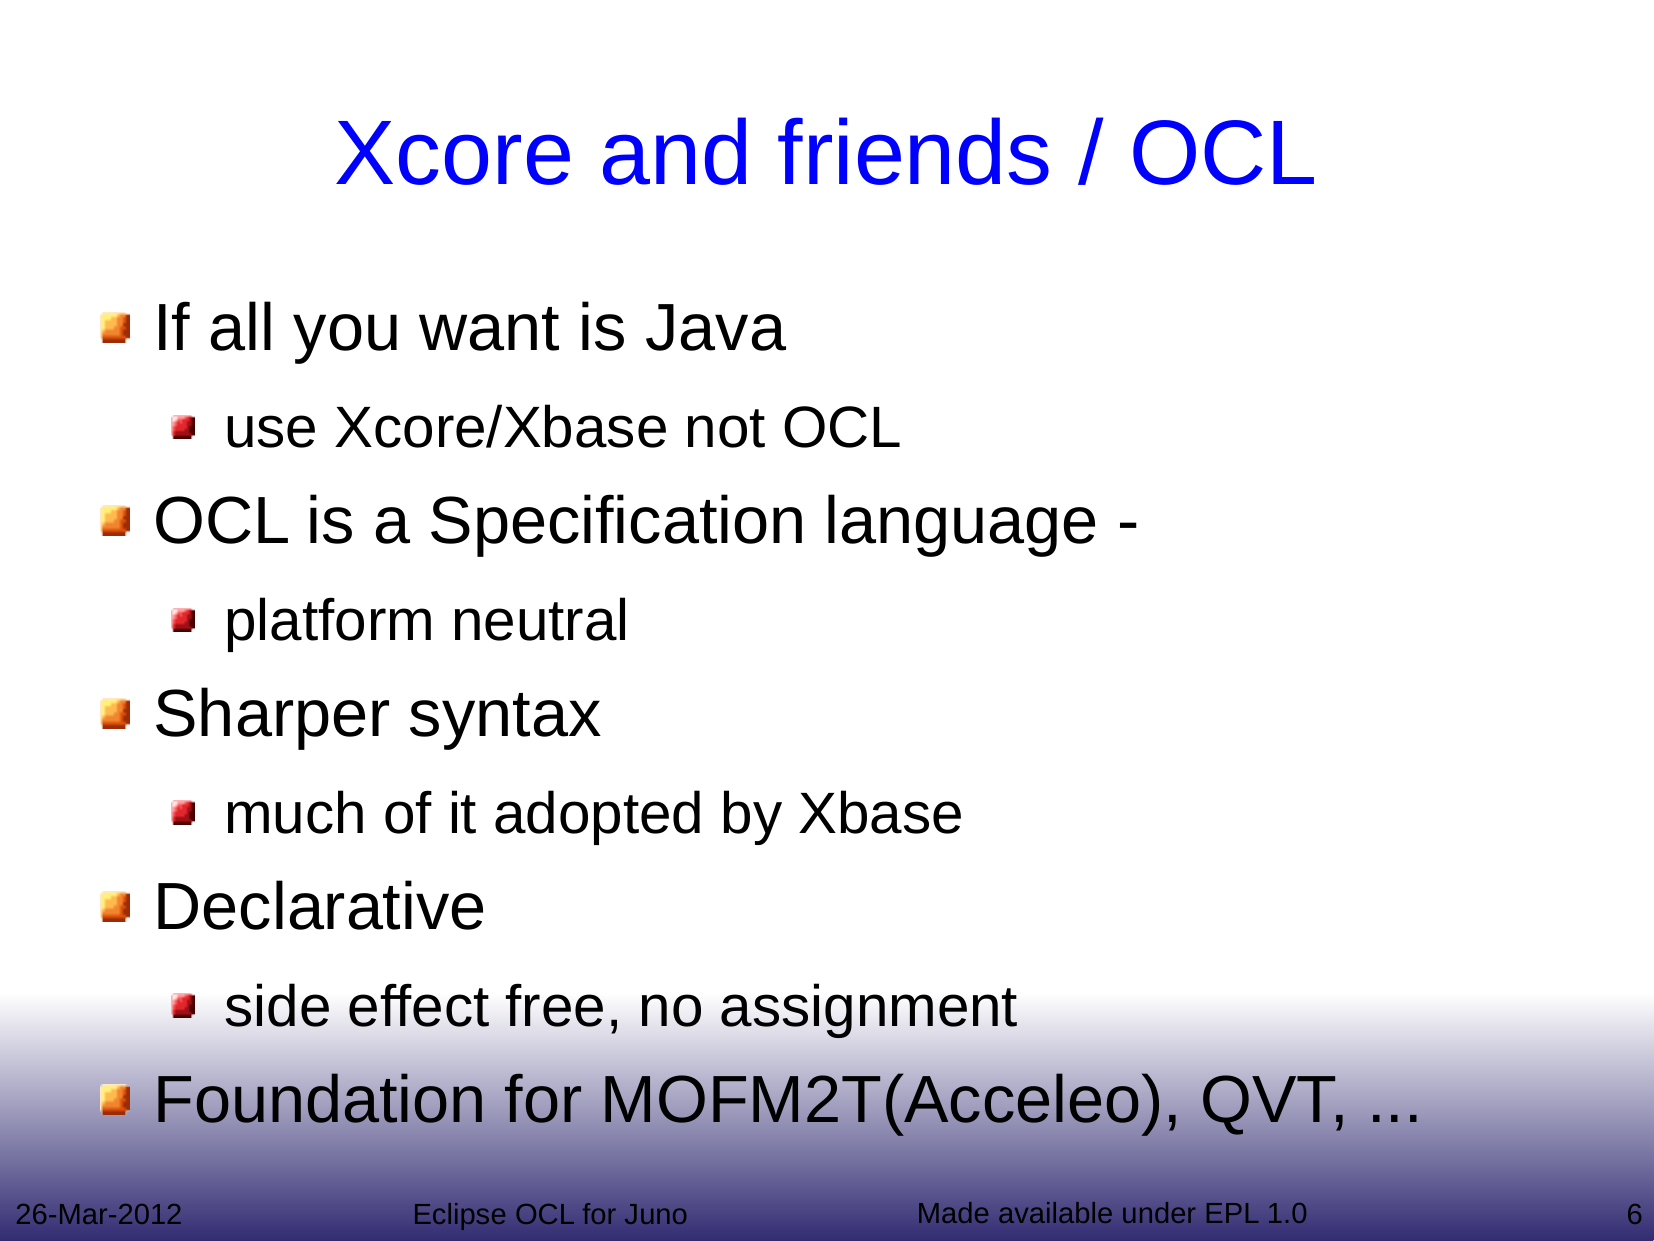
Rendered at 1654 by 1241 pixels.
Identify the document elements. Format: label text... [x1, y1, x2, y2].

list If all you want is Java use Xcore/Xbase not OCL OCL is a Specification language - platform neutral Sharper syntax much of it adopted by Xbase Declarative side effect free, no assignment Foundation for MOFM2T(Acceleo), QVT, ... [82, 290, 1571, 1136]
title Xcore and friends / OCL [82, 49, 1571, 257]
